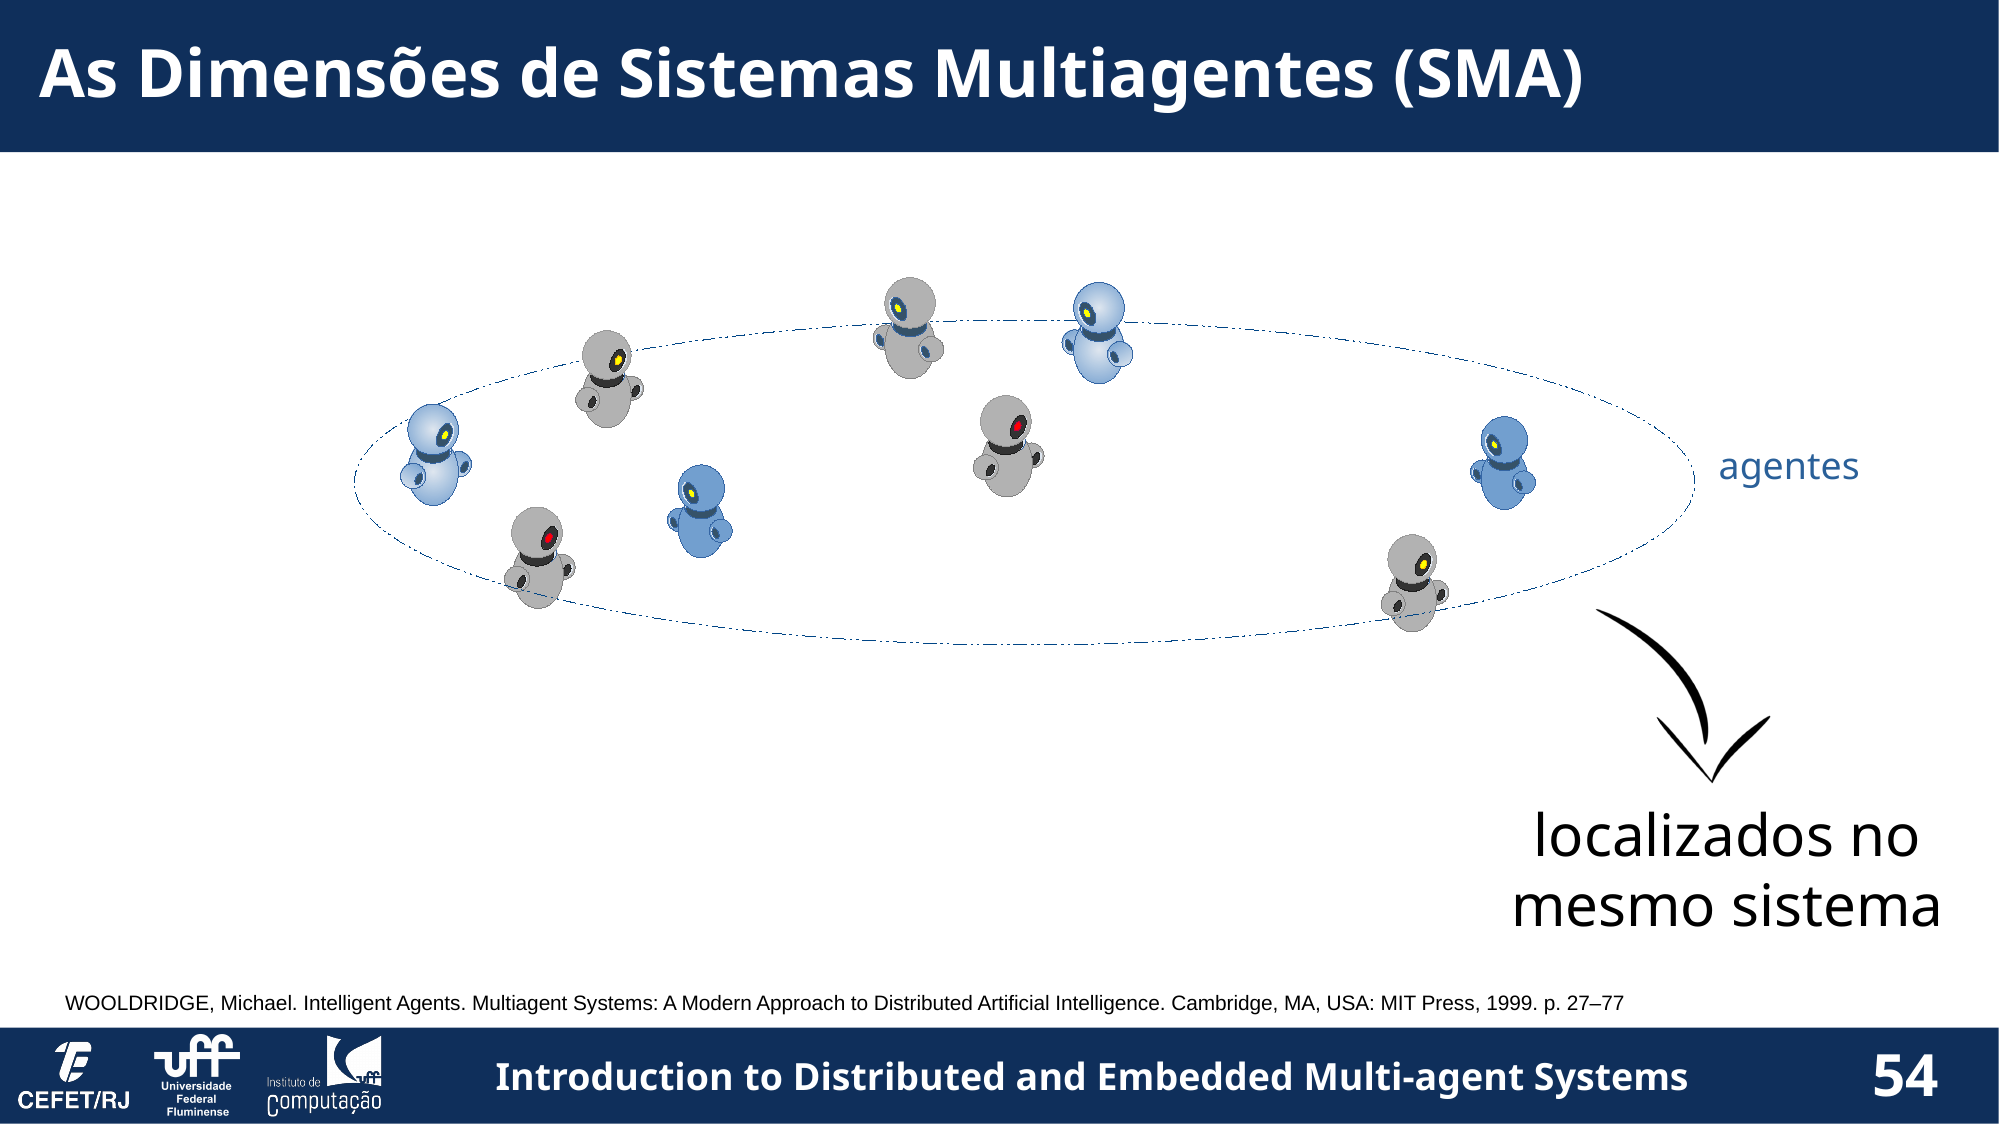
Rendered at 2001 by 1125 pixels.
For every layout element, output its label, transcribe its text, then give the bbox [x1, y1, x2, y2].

text_box [1470, 416, 1536, 510]
text_box As Dimensões de Sistemas Multiagentes (SMA) [25, 23, 1999, 119]
text_box [1381, 534, 1449, 632]
text_box [667, 464, 733, 558]
text_box [504, 507, 576, 609]
text_box [873, 277, 944, 379]
picture [265, 1033, 383, 1117]
text_box agentes [1612, 434, 1967, 495]
picture [1594, 560, 1785, 790]
text_box WOOLDRIDGE, Michael. Intelligent Agents. Multiagent Systems: A Modern Approach to Distributed Artificial Intelligence. Cambridge, MA, USA: MIT Press, 1999. p. 27–77 [50, 982, 1969, 1023]
picture [153, 1033, 241, 1121]
text_box localizados no mesmo sistema [1417, 790, 2000, 946]
picture [18, 1021, 129, 1125]
text_box [575, 330, 644, 428]
text_box [1061, 282, 1133, 384]
text_box [973, 395, 1045, 497]
text_box [400, 404, 472, 506]
